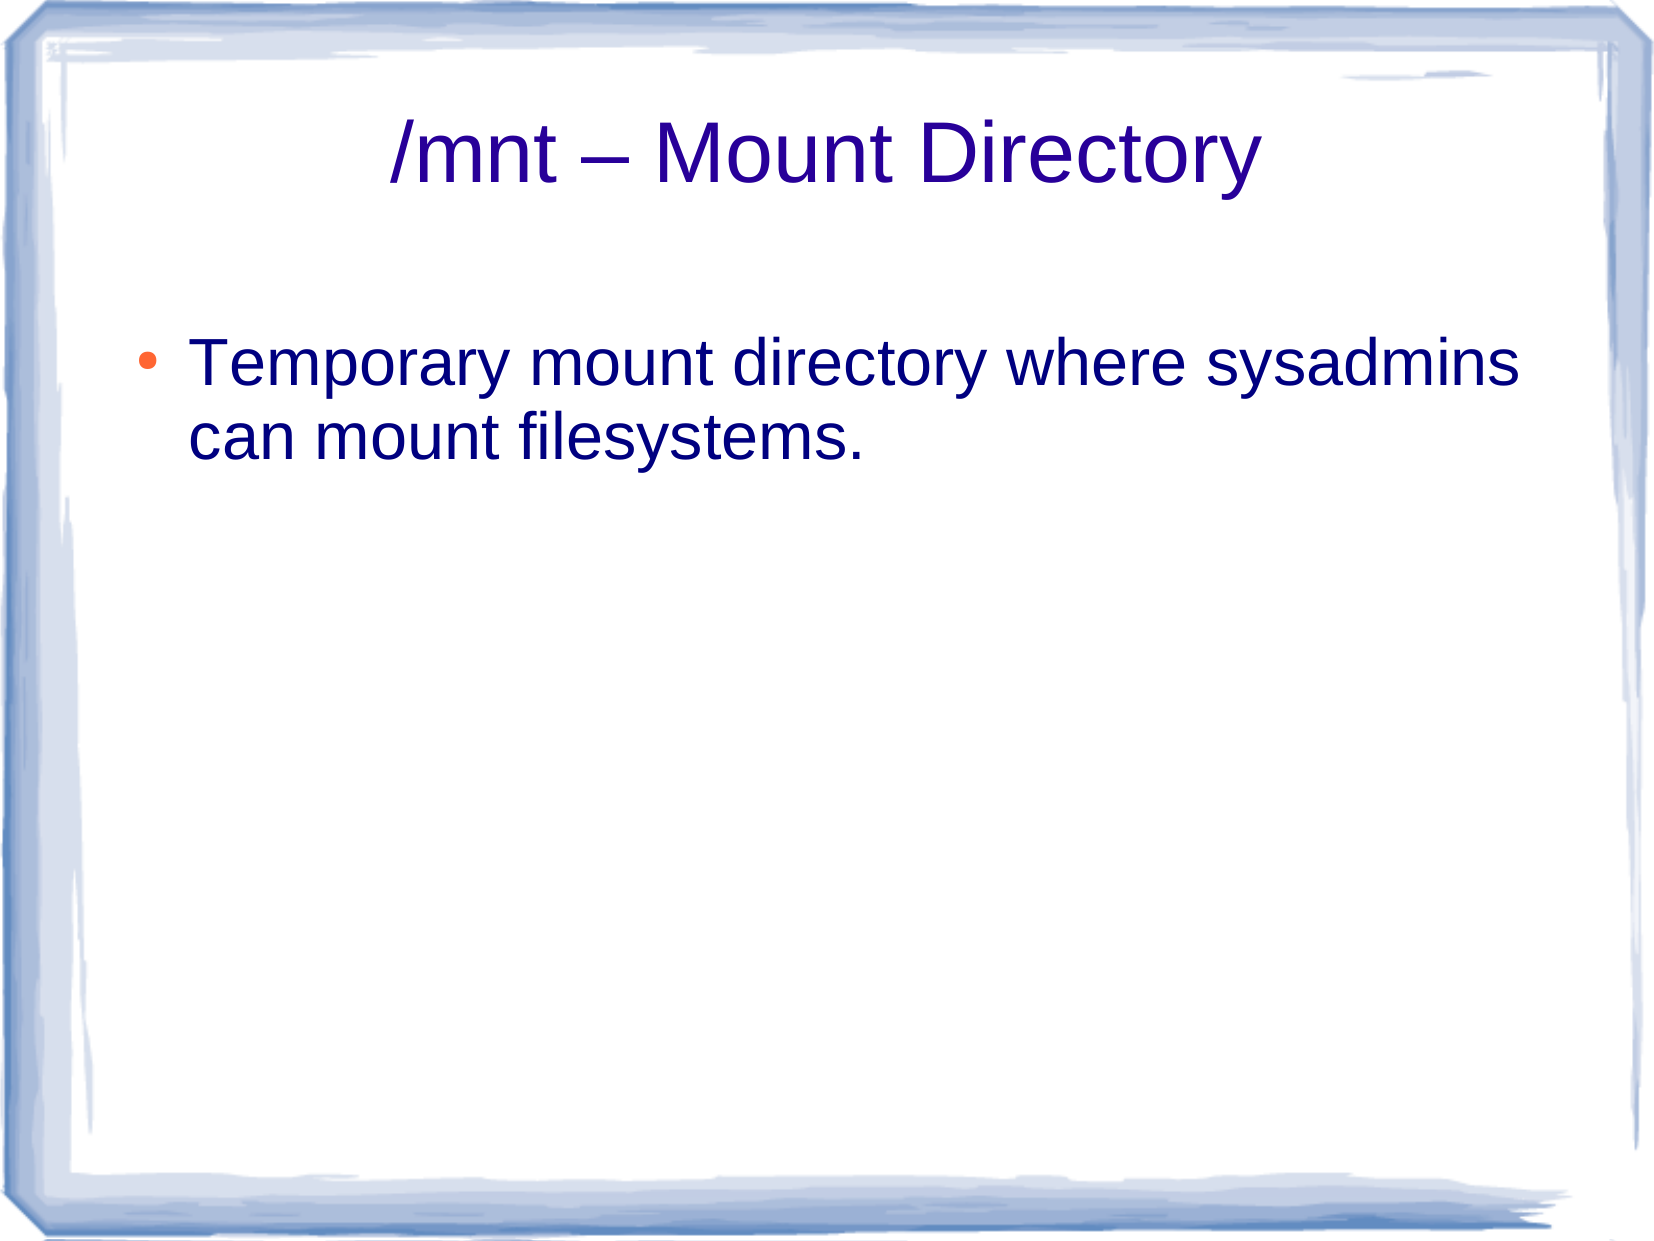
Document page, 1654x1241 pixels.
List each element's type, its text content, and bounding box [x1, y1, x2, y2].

title /mnt – Mount Directory [82, 49, 1571, 257]
list Temporary mount directory where sysadmins can mount filesystems. [118, 324, 1571, 1045]
picture [0, 0, 1654, 1241]
